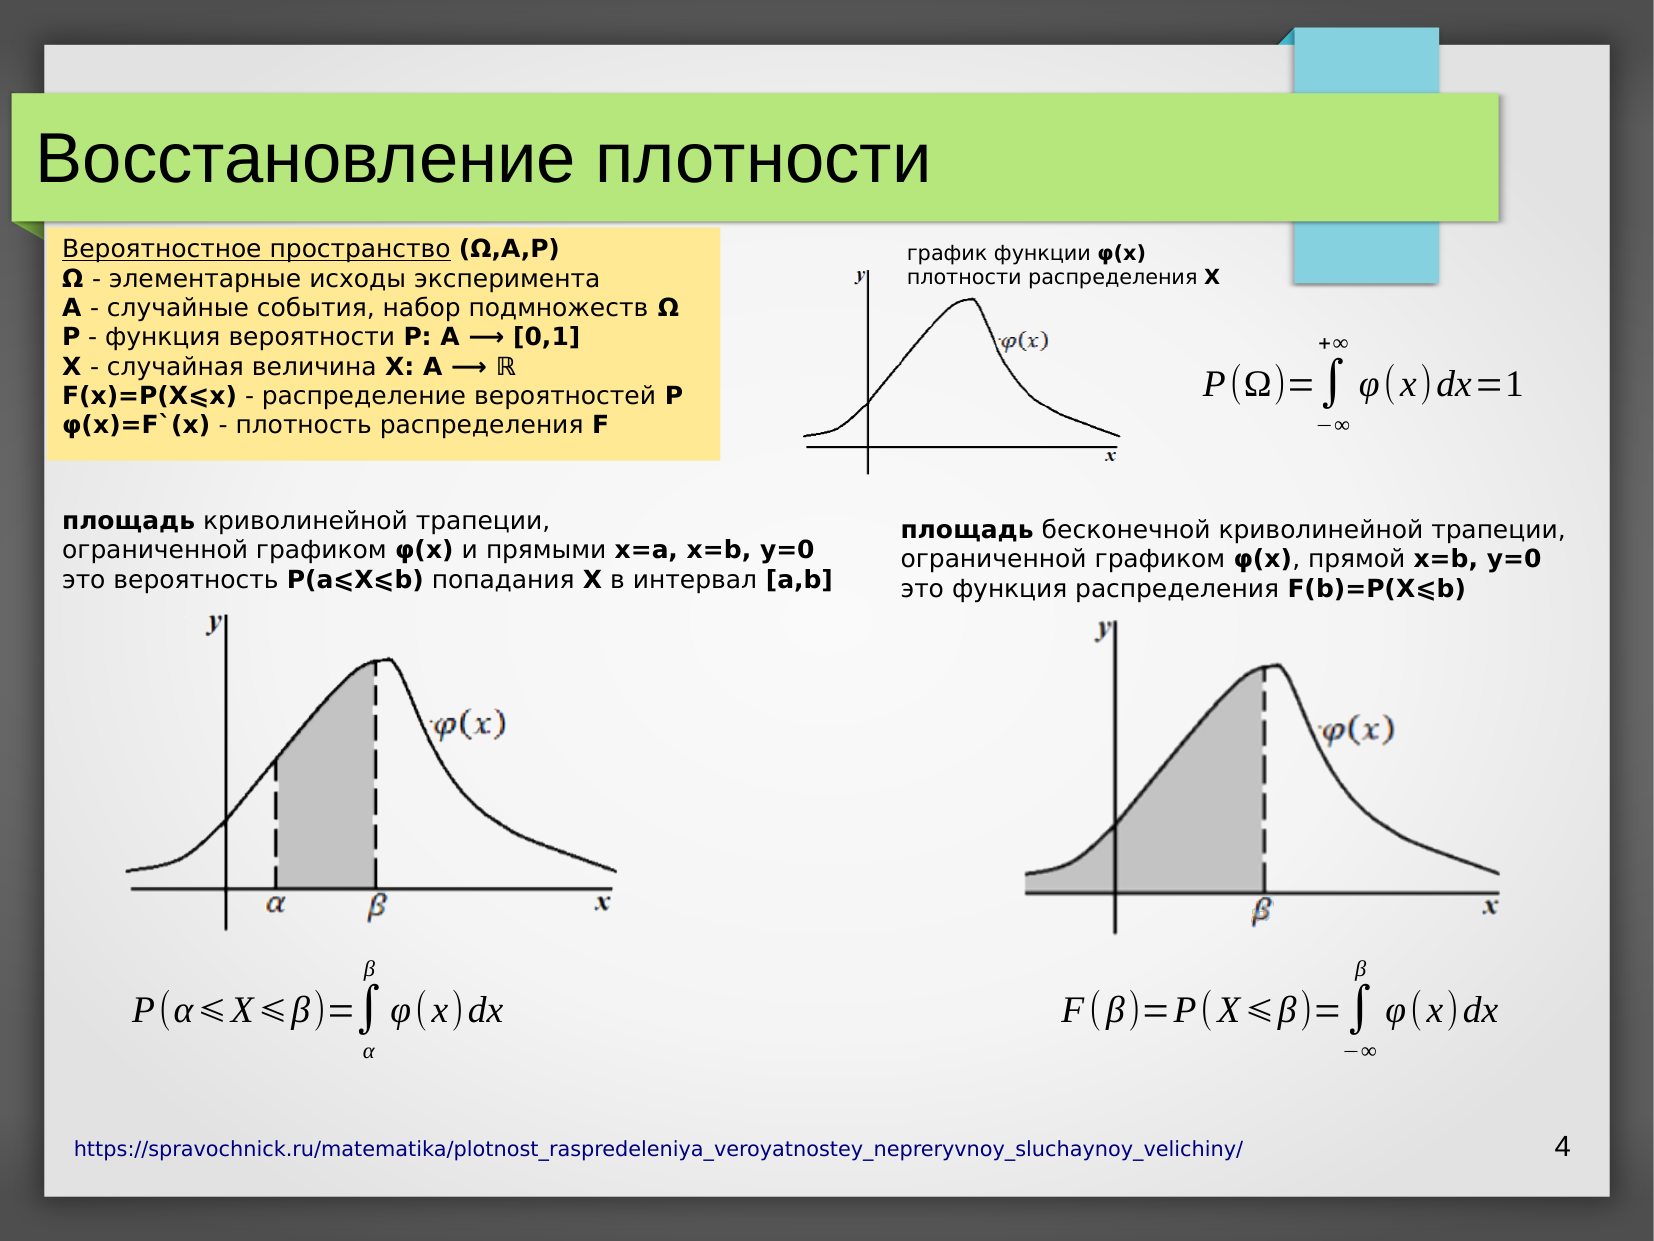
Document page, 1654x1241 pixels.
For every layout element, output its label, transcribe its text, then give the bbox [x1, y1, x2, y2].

text_box площадь бесконечной криволинейной трапеции, ограниченной графиком φ(x), прямой x=b, y=0 это функция распределения F(b)=P(X⩽b) [885, 507, 1619, 640]
text_box https://spravochnick.ru/matematika/plotnost_raspredeleniya_veroyatnostey_nepreryvnoy_sluchaynoy_velichiny/ [59, 1129, 1284, 1169]
picture [0, 0, 1654, 1241]
chart [1059, 956, 1501, 1064]
text_box Вероятностное пространство (Ω,A,P) Ω - элементарные исходы эксперимента A - случайные события, набор подмножеств Ω P - функция вероятности P: A ⟶ [0,1] X - случайная величина X: A ⟶ ℝ F(x)=P(X⩽x) - распределение вероятностей P φ(x)=F`(x) - плотность распределения F [47, 227, 721, 461]
title Восстановление плотности [35, 118, 1489, 199]
chart [1200, 330, 1524, 438]
text_box график функции φ(x) плотности распределения X [892, 233, 1252, 308]
text_box площадь криволинейной трапеции, ограниченной графиком φ(x) и прямыми x=a, x=b, y=0 это вероятность P(a⩽X⩽b) попадания X в интервал [a,b] [47, 499, 878, 626]
chart [129, 956, 505, 1064]
